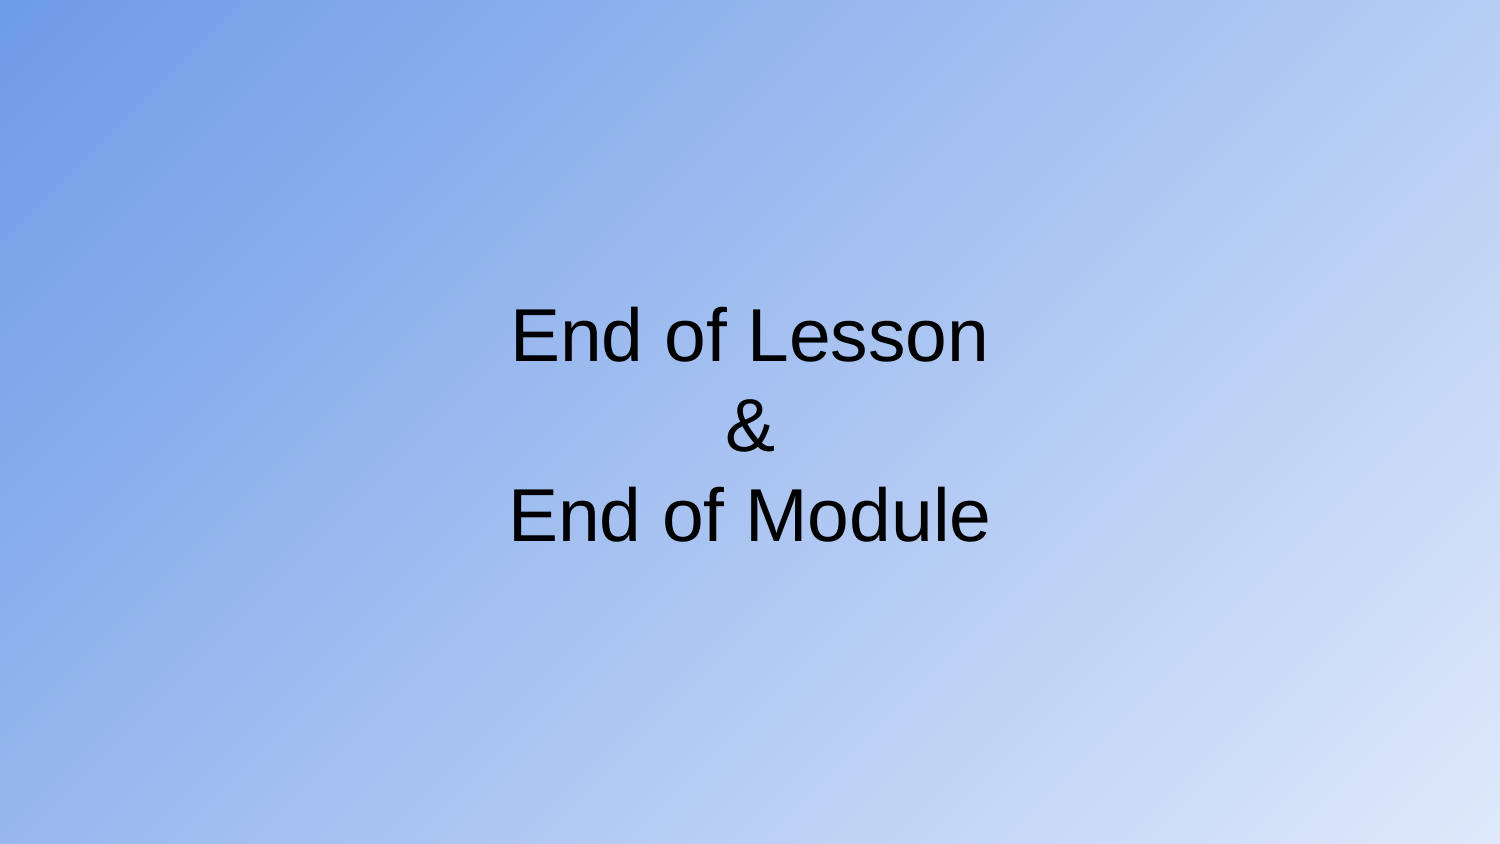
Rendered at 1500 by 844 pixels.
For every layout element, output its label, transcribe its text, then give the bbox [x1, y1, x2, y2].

text_box End of Lesson & End of Module [51, 352, 1449, 491]
